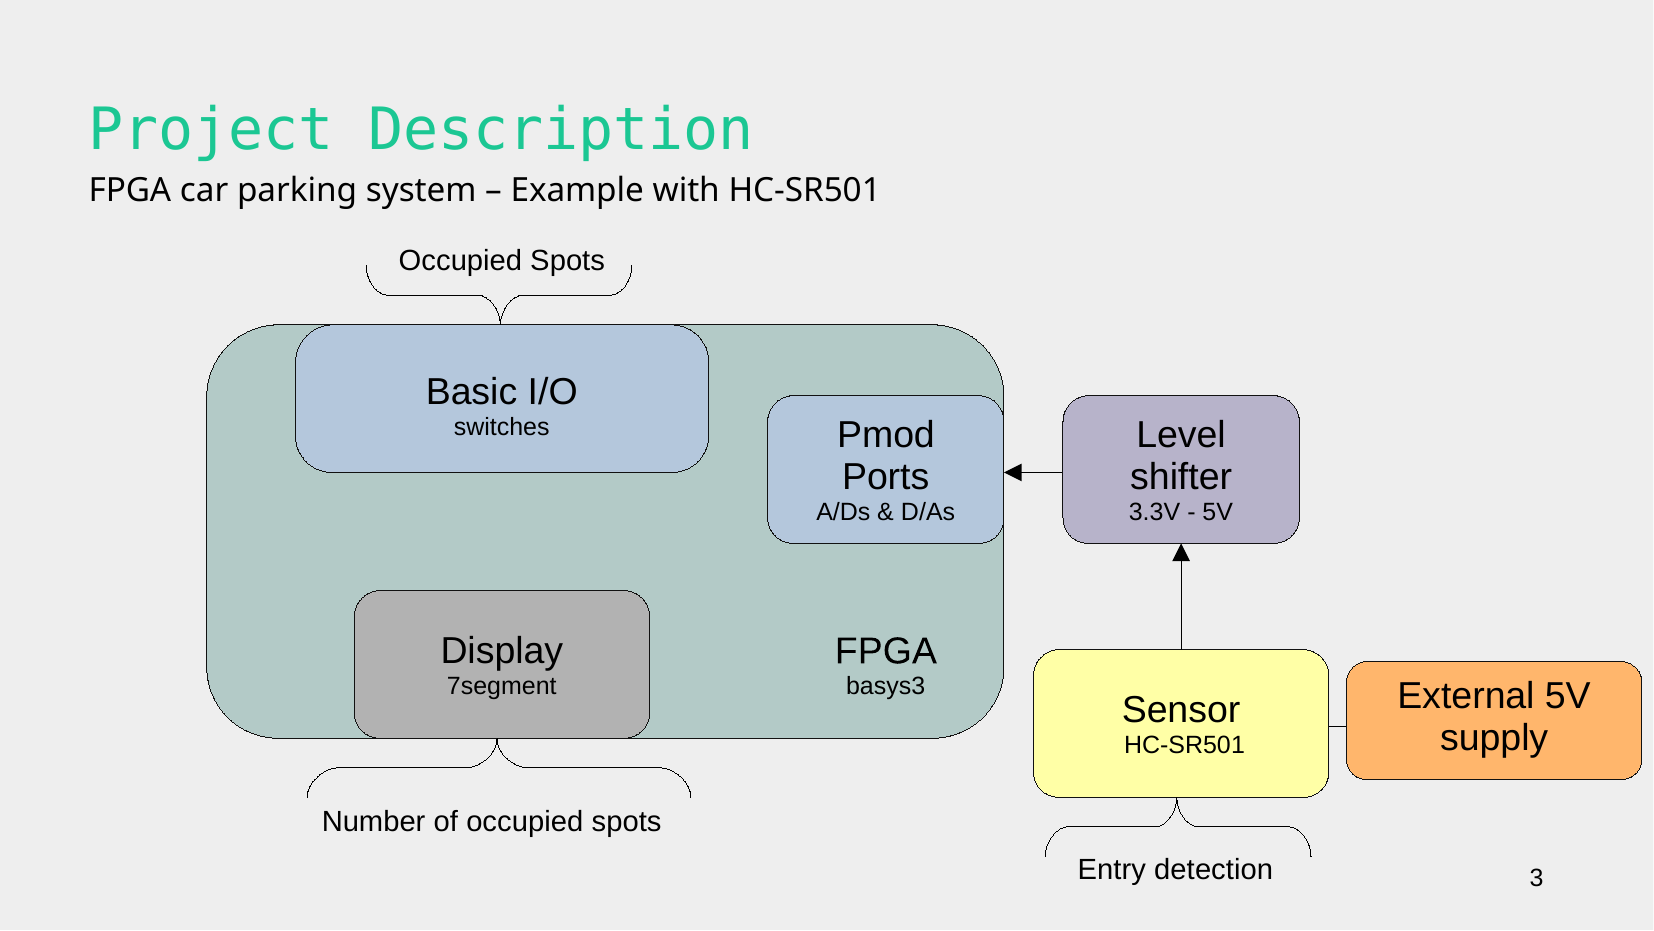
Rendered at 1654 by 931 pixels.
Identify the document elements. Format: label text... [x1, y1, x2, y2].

text_box Sensor HC-SR501 [1033, 649, 1329, 798]
text_box Level shifter 3.3V - 5V [1062, 395, 1300, 544]
text_box External 5V supply [1346, 661, 1642, 780]
text_box FPGA basys3 [797, 620, 975, 709]
text_box Entry detection [1062, 846, 1300, 931]
text_box Display 7segment [354, 590, 650, 739]
text_box Basic I/O switches [295, 324, 709, 473]
title Project Description [88, 51, 975, 110]
text_box Number of occupied spots [307, 797, 691, 897]
text_box [206, 324, 1004, 739]
text_box <number> [1519, 856, 1654, 927]
title FPGA car parking system – Example with HC-SR501 [88, 110, 1063, 266]
text_box Occupied Spots [383, 236, 650, 336]
text_box Pmod Ports A/Ds & D/As [767, 395, 1004, 544]
